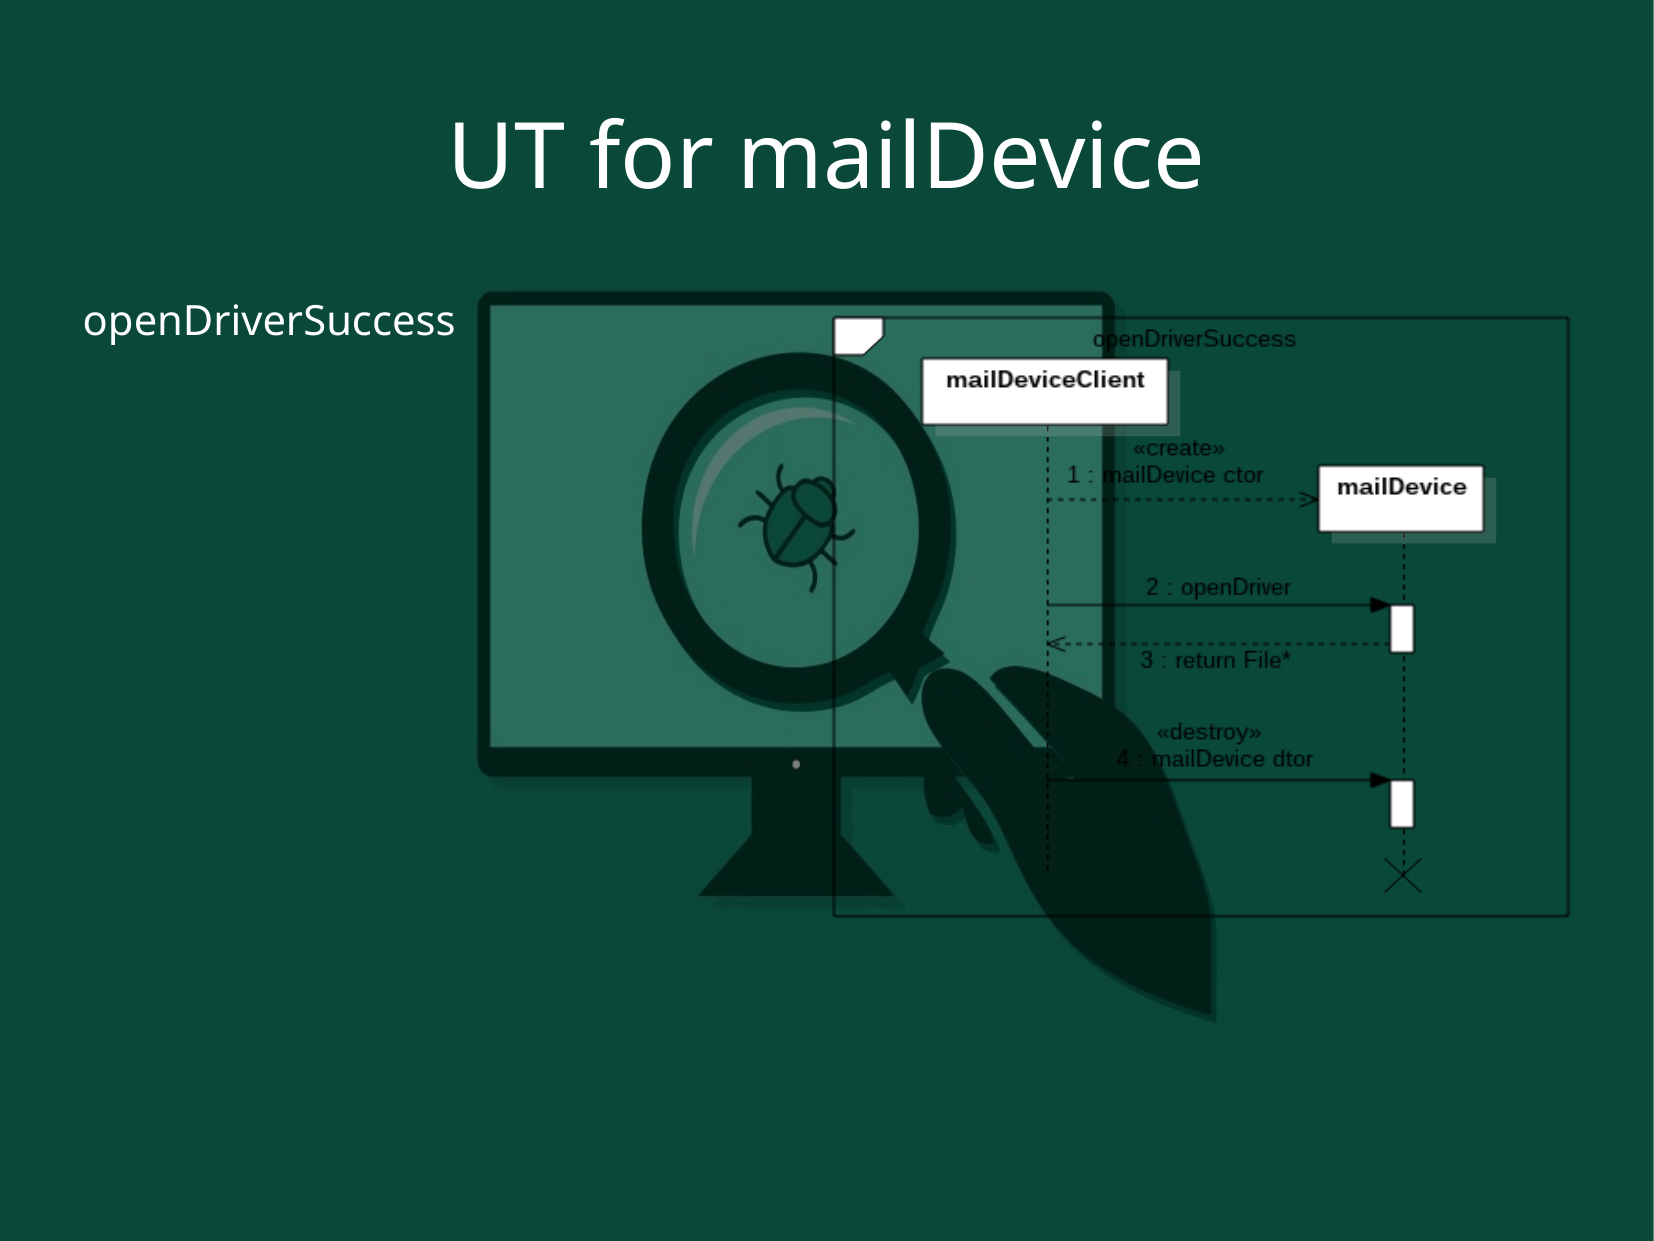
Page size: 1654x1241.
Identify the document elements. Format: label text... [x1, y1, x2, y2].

list openDriverSuccess [82, 290, 809, 1010]
title UT for mailDevice [82, 49, 1571, 257]
picture [0, 0, 1654, 1241]
